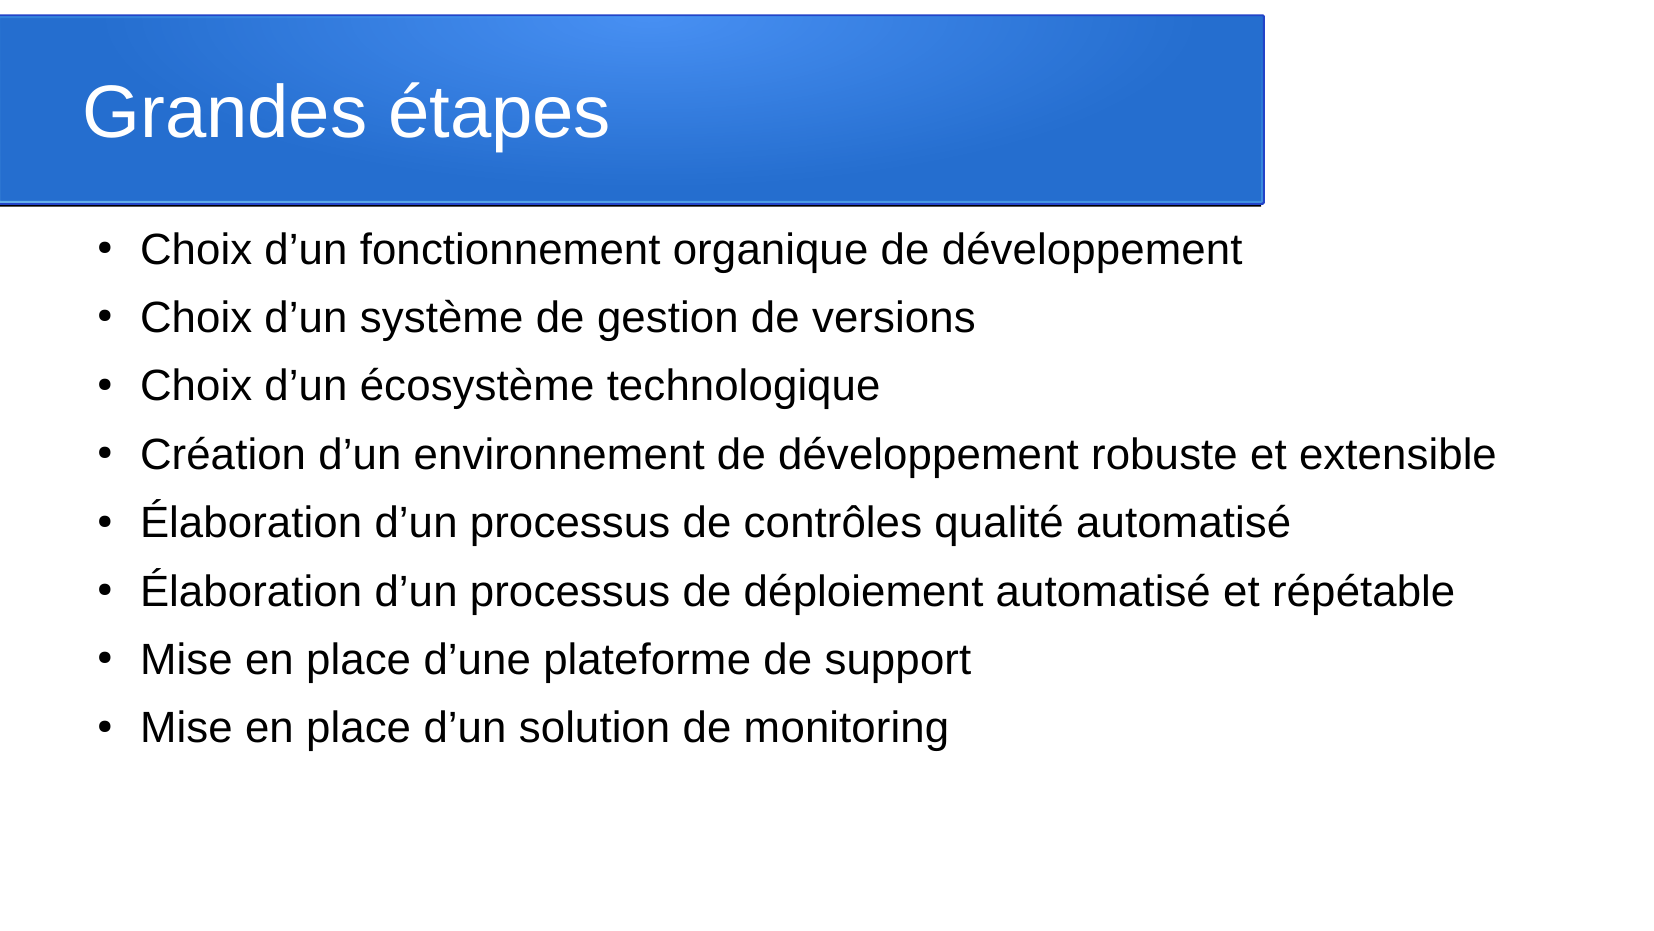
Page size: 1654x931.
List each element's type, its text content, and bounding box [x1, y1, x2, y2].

title Grandes étapes [82, 35, 1235, 189]
list Choix d’un fonctionnement organique de développement Choix d’un système de gestion de versions Choix d’un écosystème technologique Création d’un environnement de développement robuste et extensible Élaboration d’un processus de contrôles qualité automatisé Élaboration d’un processus de déploiement automatisé et répétable Mise en place d’une plateforme de support Mise en place d’un solution de monitoring [82, 224, 1571, 764]
